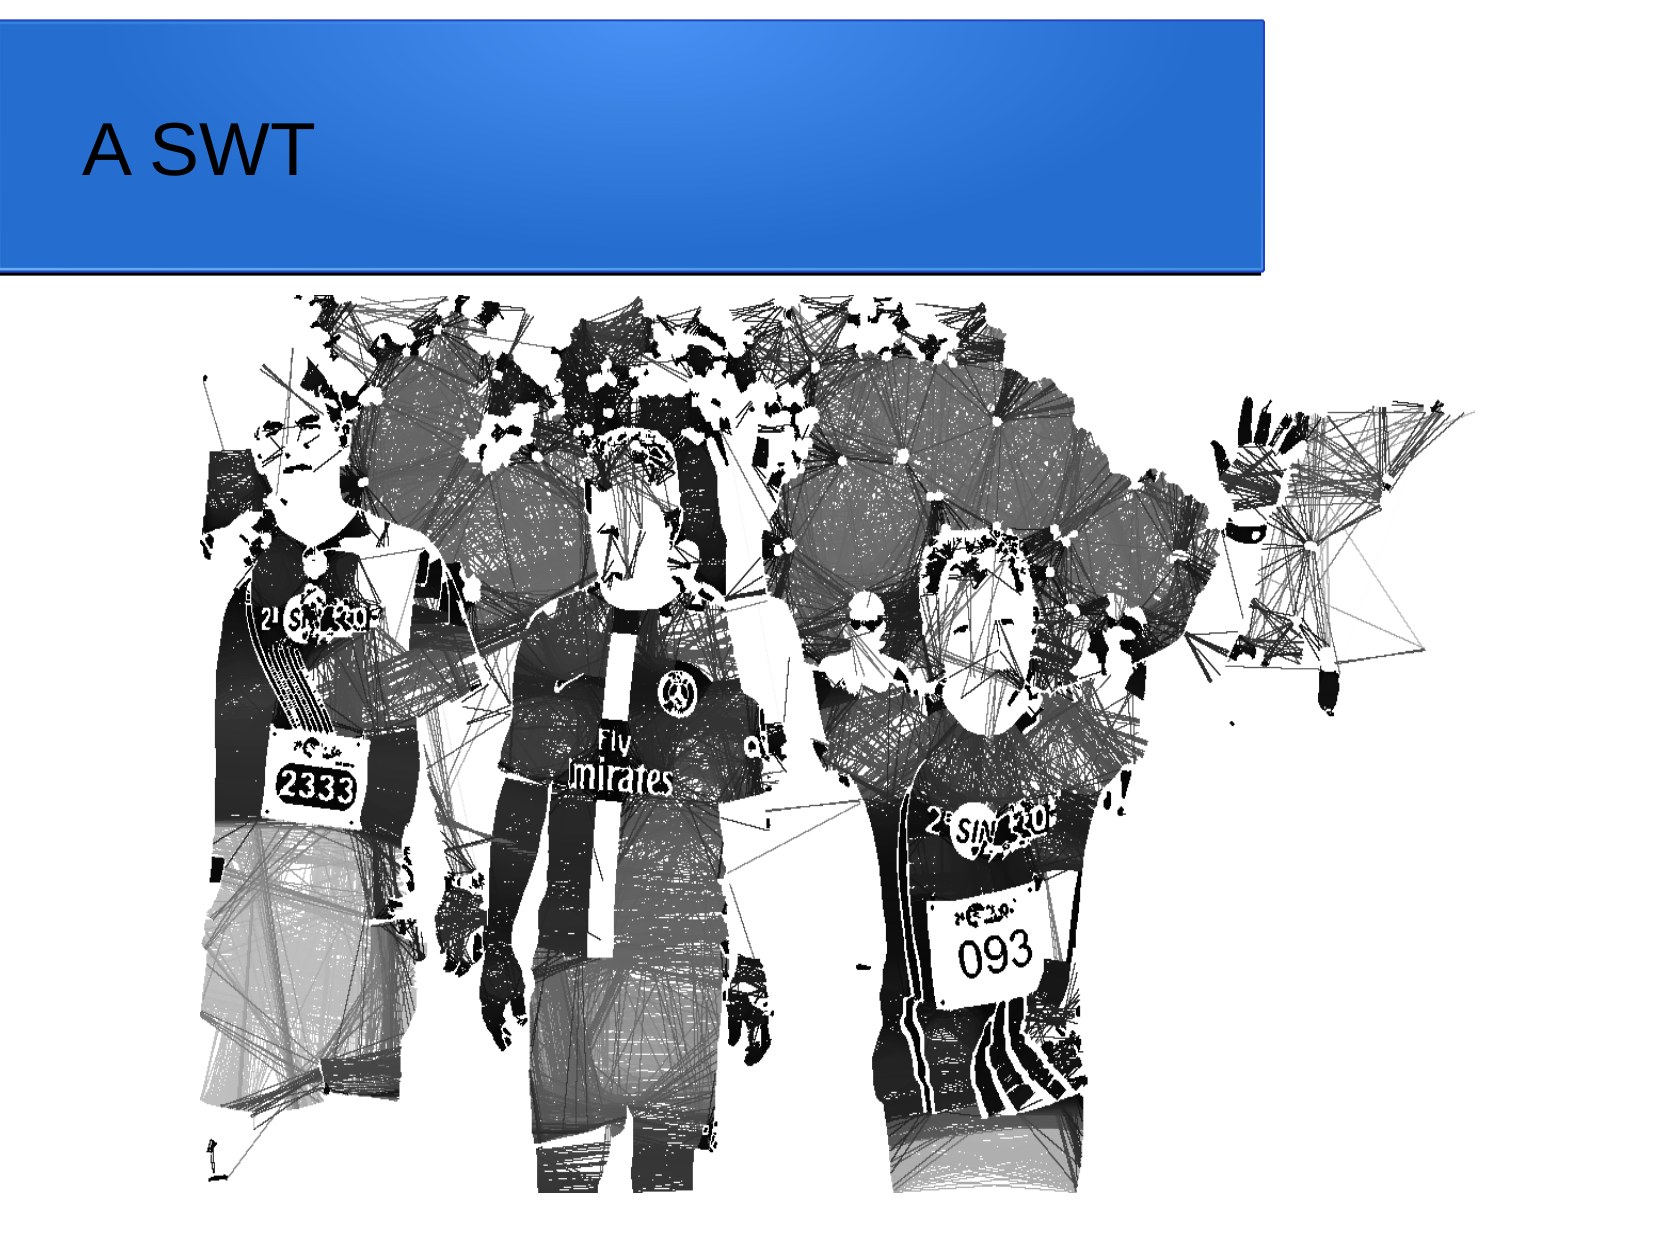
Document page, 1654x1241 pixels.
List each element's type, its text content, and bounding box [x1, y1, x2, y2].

title A SWT [82, 47, 1235, 252]
picture [200, 295, 1477, 1193]
